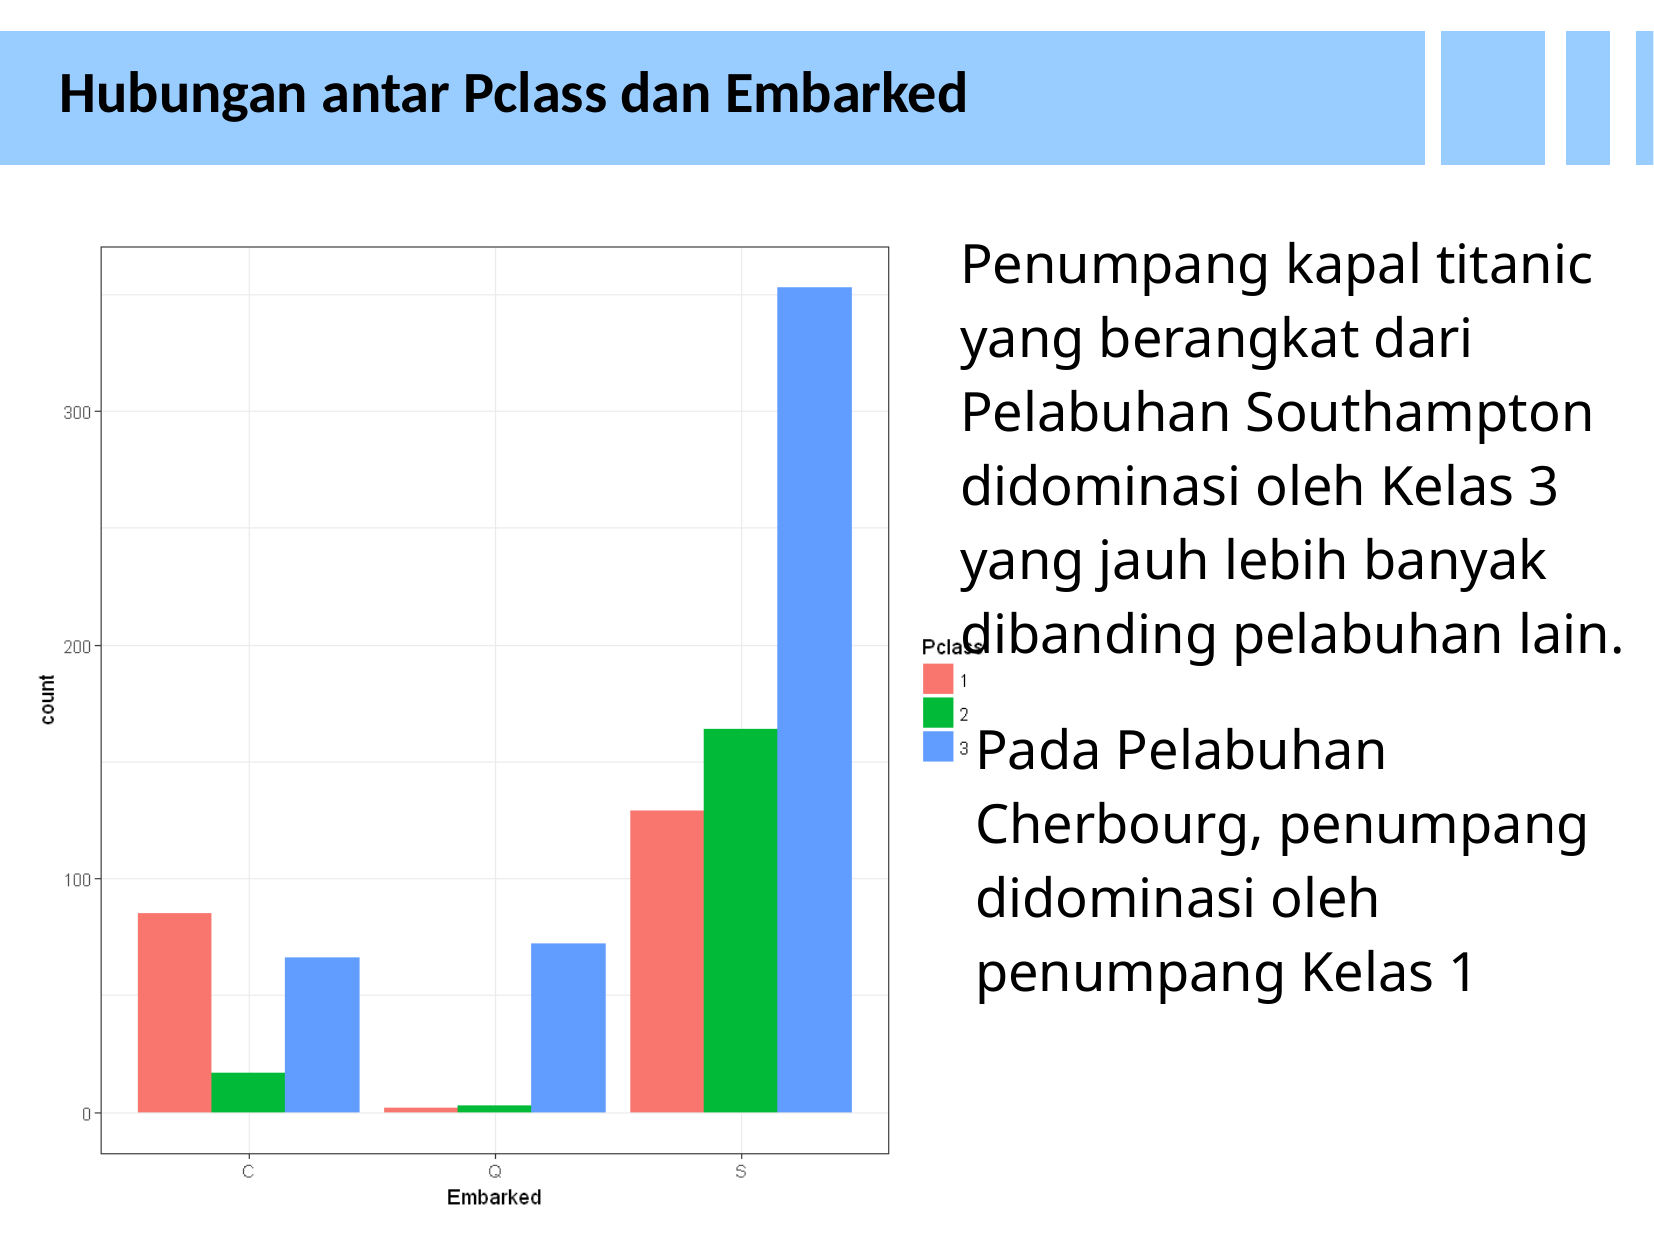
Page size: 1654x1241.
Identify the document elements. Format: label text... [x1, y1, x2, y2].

text_box Hubungan antar Pclass dan Embarked [0, 30, 1426, 166]
text_box [1635, 30, 1654, 166]
text_box [1440, 30, 1546, 166]
text_box Penumpang kapal titanic yang berangkat dari Pelabuhan Southampton didominasi oleh Kelas 3 yang jauh lebih banyak dibanding pelabuhan lain. [960, 225, 1651, 744]
text_box Pada Pelabuhan Cherbourg, penumpang didominasi oleh penumpang Kelas 1 [975, 684, 1602, 1036]
text_box [1565, 30, 1611, 166]
picture [26, 236, 1006, 1216]
